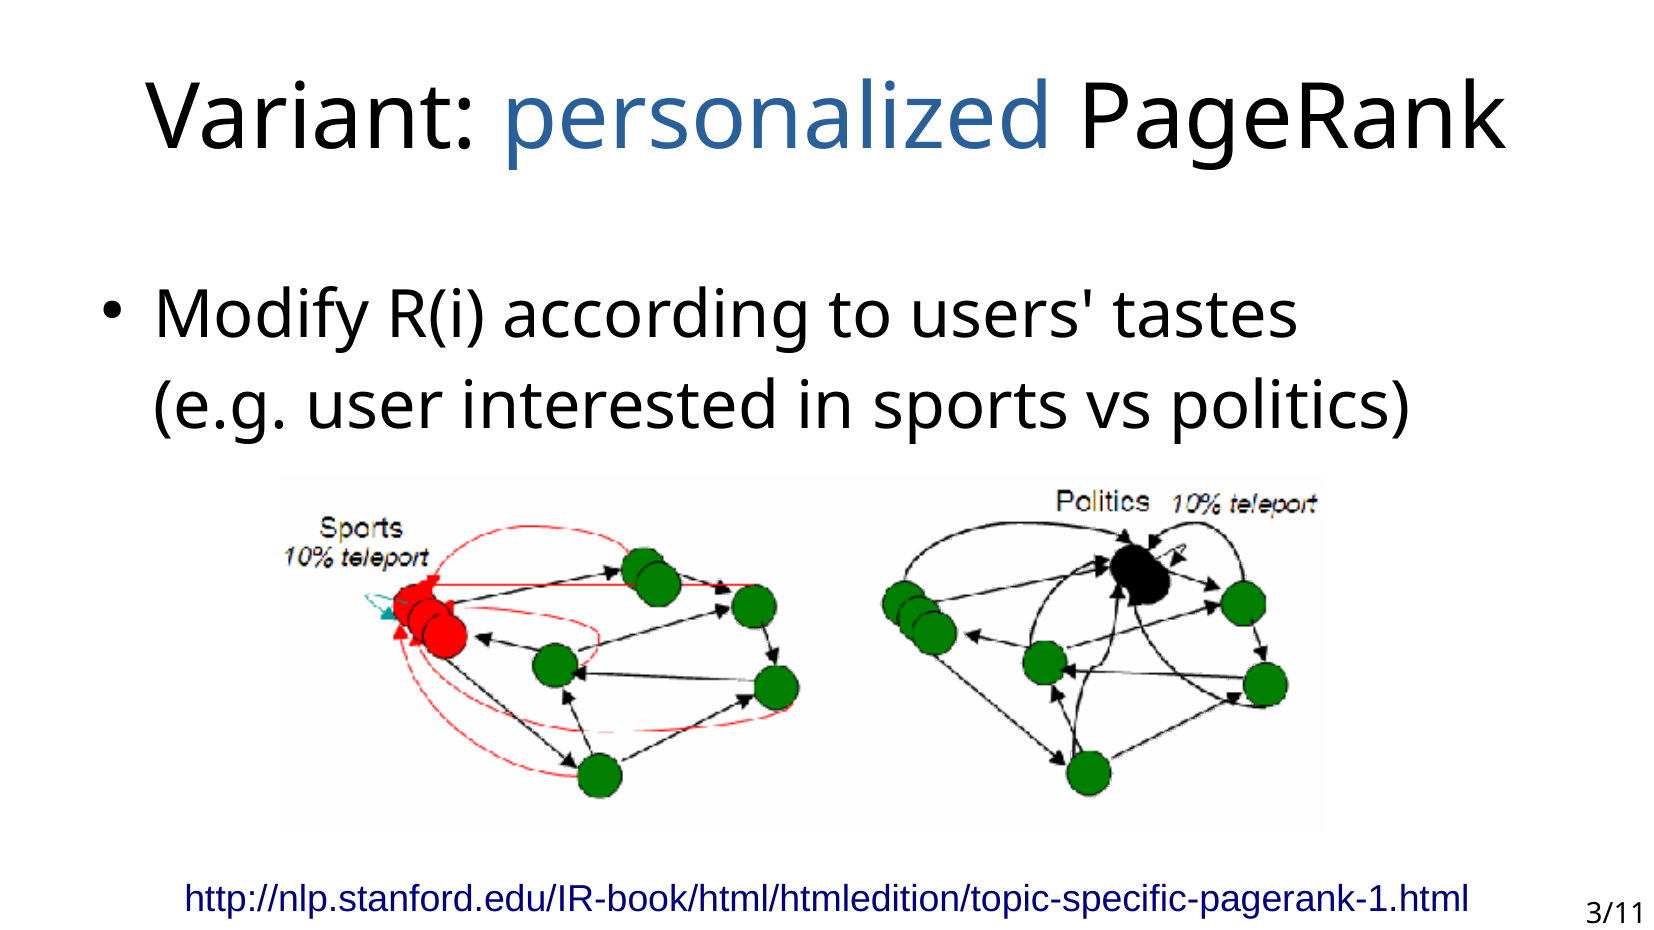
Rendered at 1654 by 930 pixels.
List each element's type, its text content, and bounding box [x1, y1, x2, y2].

title Variant: personalized PageRank [82, 1, 1571, 225]
list Modify R(i) according to users' tastes (e.g. user interested in sports vs politics) [82, 266, 1571, 450]
picture [280, 476, 1325, 832]
text_box http://nlp.stanford.edu/IR-book/html/htmledition/topic-specific-pagerank-1.html [169, 870, 1486, 927]
